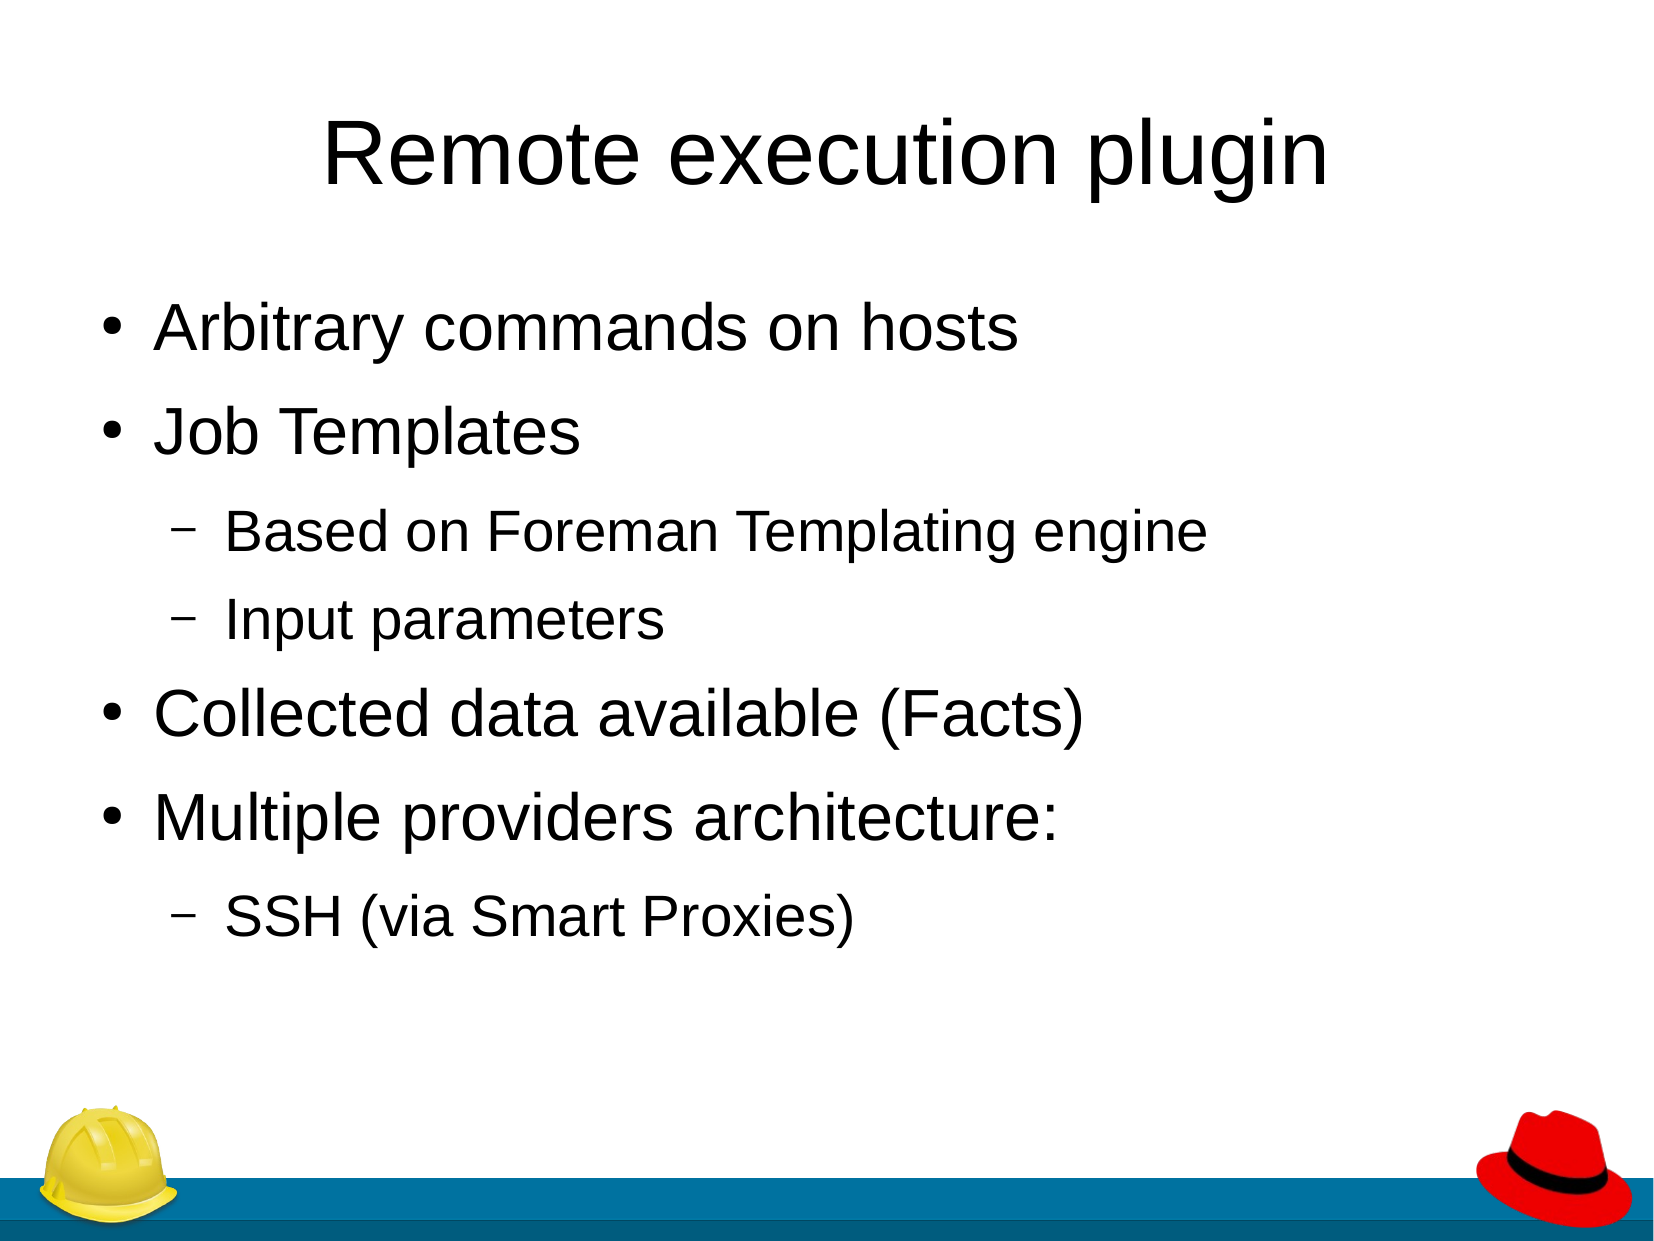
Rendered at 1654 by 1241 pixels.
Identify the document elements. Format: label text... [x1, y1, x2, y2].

list Arbitrary commands on hosts Job Templates Based on Foreman Templating engine Input parameters Collected data available (Facts) Multiple providers architecture: SSH (via Smart Proxies) [82, 290, 1571, 1010]
title Remote execution plugin [82, 49, 1571, 257]
picture [1476, 1110, 1633, 1227]
picture [23, 1086, 189, 1227]
